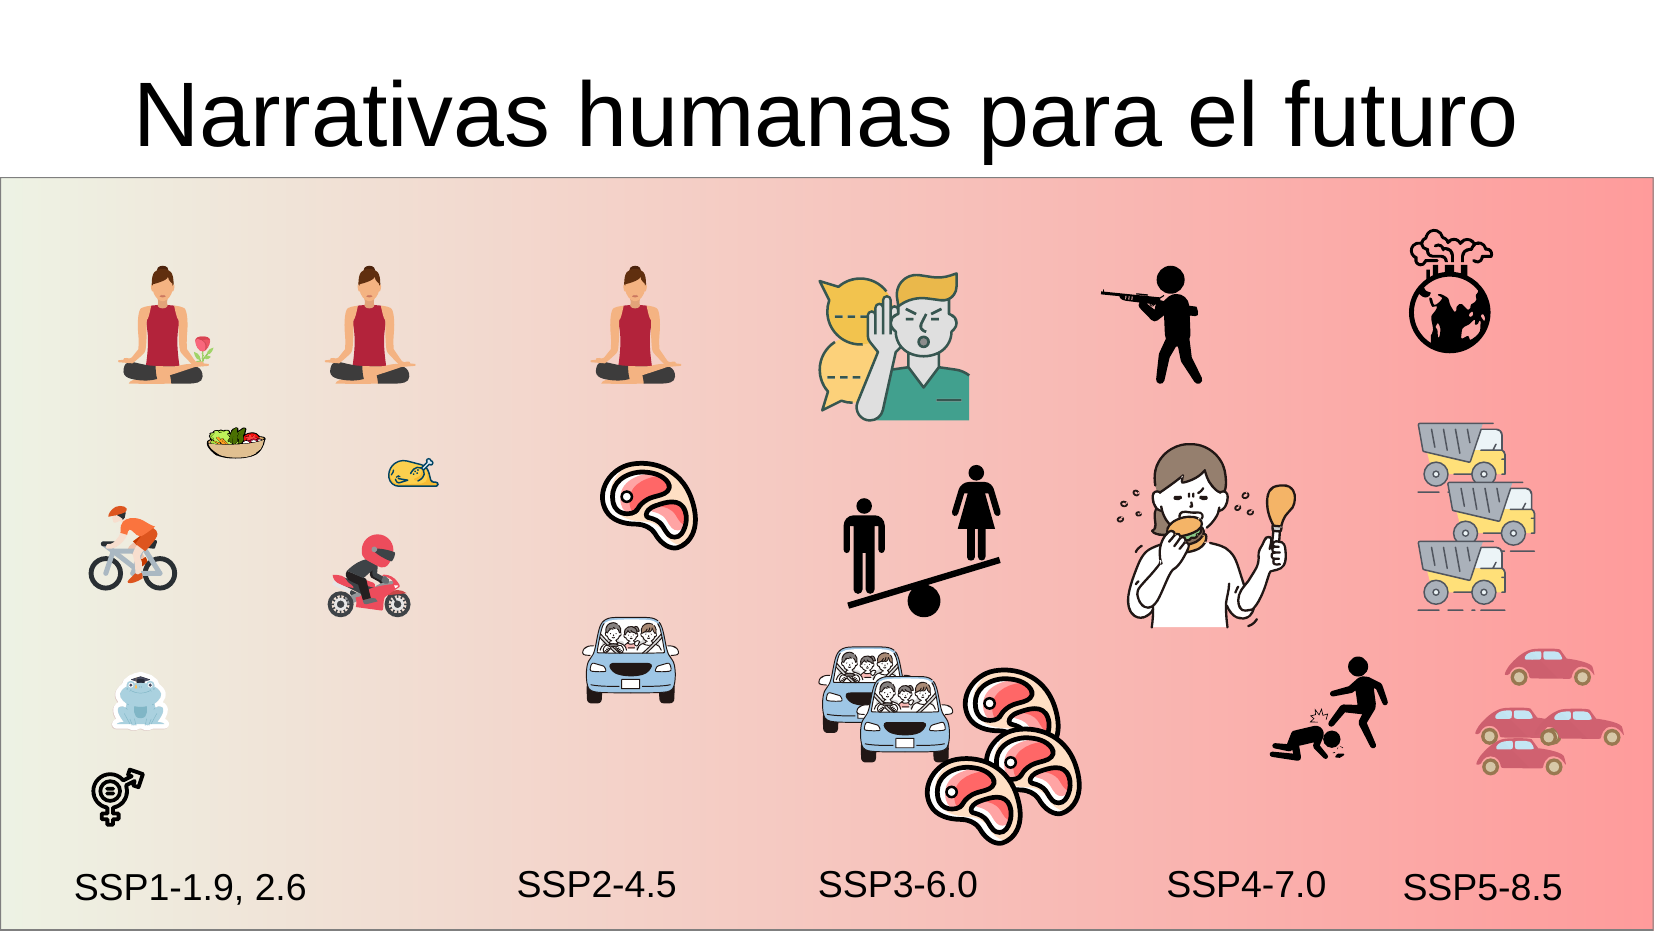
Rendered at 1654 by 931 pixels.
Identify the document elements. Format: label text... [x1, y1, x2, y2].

text_box SSP2-4.5 [501, 856, 768, 914]
picture [590, 265, 682, 384]
picture [1092, 265, 1211, 384]
picture [324, 531, 414, 621]
picture [1269, 649, 1388, 768]
picture [1113, 442, 1300, 629]
picture [88, 501, 178, 591]
picture [324, 265, 416, 384]
picture [118, 265, 219, 384]
text_box SSP4-7.0 [1151, 856, 1418, 914]
text_box SSP3-6.0 [803, 856, 1069, 914]
picture [841, 457, 1004, 621]
picture [1475, 648, 1625, 828]
picture [103, 664, 178, 739]
picture [812, 265, 975, 429]
picture [383, 442, 443, 502]
picture [818, 641, 1093, 856]
picture [582, 611, 680, 709]
picture [1417, 413, 1536, 621]
picture [1387, 227, 1515, 355]
picture [590, 442, 709, 562]
text_box [0, 177, 1654, 931]
text_box SSP5-8.5 [1387, 858, 1654, 916]
picture [88, 767, 148, 827]
text_box SSP1-1.9, 2.6 [59, 858, 325, 916]
title Narrativas humanas para el futuro [82, 37, 1571, 193]
picture [206, 413, 266, 473]
